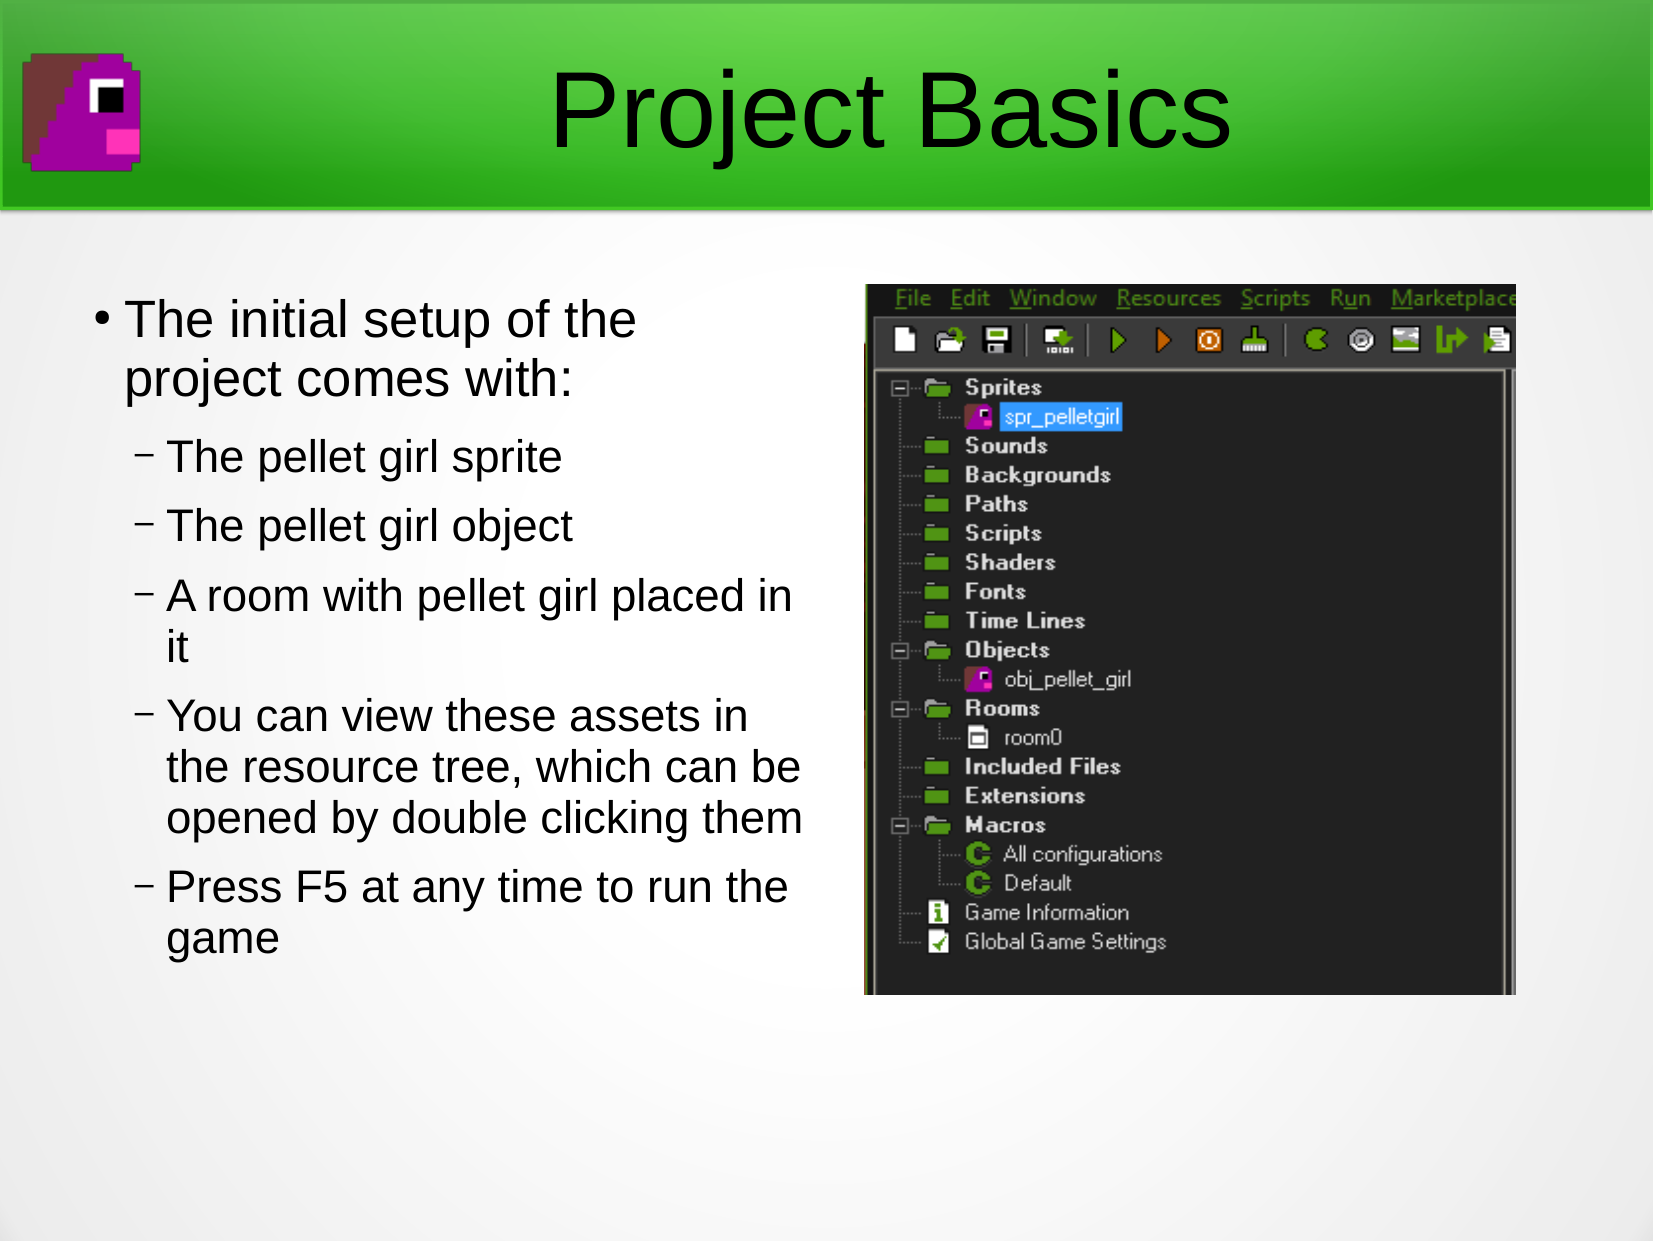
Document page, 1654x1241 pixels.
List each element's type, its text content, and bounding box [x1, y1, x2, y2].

title Project Basics [148, 30, 1636, 190]
picture [864, 284, 1516, 995]
picture [15, 46, 148, 180]
list The initial setup of the project comes with: The pellet girl sprite The pellet girl object A room with pellet girl placed in it You can view these assets in the resource tree, which can be opened by double clicking them Press F5 at any time to run the game [82, 290, 809, 1010]
